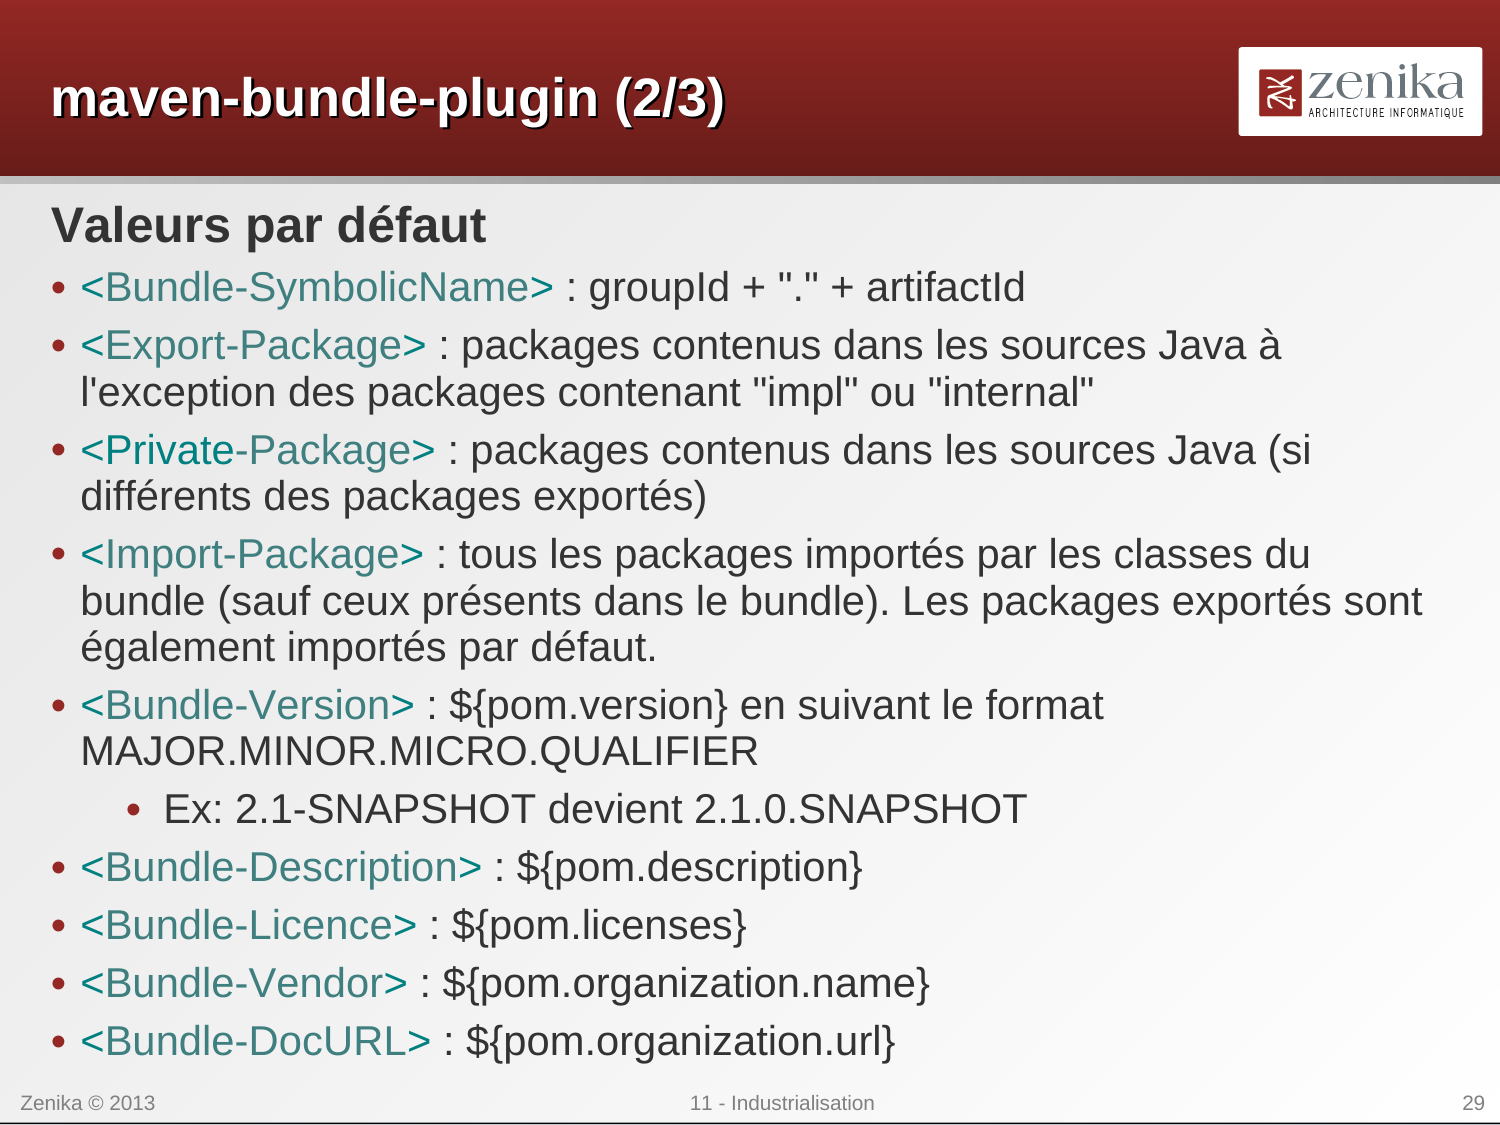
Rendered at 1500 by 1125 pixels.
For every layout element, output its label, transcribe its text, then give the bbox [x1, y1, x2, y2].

list Valeurs par défaut <Bundle-SymbolicName> : groupId + "." + artifactId <Export-Package> : packages contenus dans les sources Java à l'exception des packages contenant "impl" ou "internal" <Private-Package> : packages contenus dans les sources Java (si différents des packages exportés) <Import-Package> : tous les packages importés par les classes du bundle (sauf ceux présents dans le bundle). Les packages exportés sont également importés par défaut. <Bundle-Version> : ${pom.version} en suivant le format MAJOR.MINOR.MICRO.QUALIFIER Ex: 2.1-SNAPSHOT devient 2.1.0.SNAPSHOT <Bundle-Description> : ${pom.description} <Bundle-Licence> : ${pom.licenses} <Bundle-Vendor> : ${pom.organization.name} <Bundle-DocURL> : ${pom.organization.url} [50, 196, 1435, 1071]
picture [1257, 58, 1464, 125]
title maven-bundle-plugin (2/3) [50, 15, 1206, 180]
